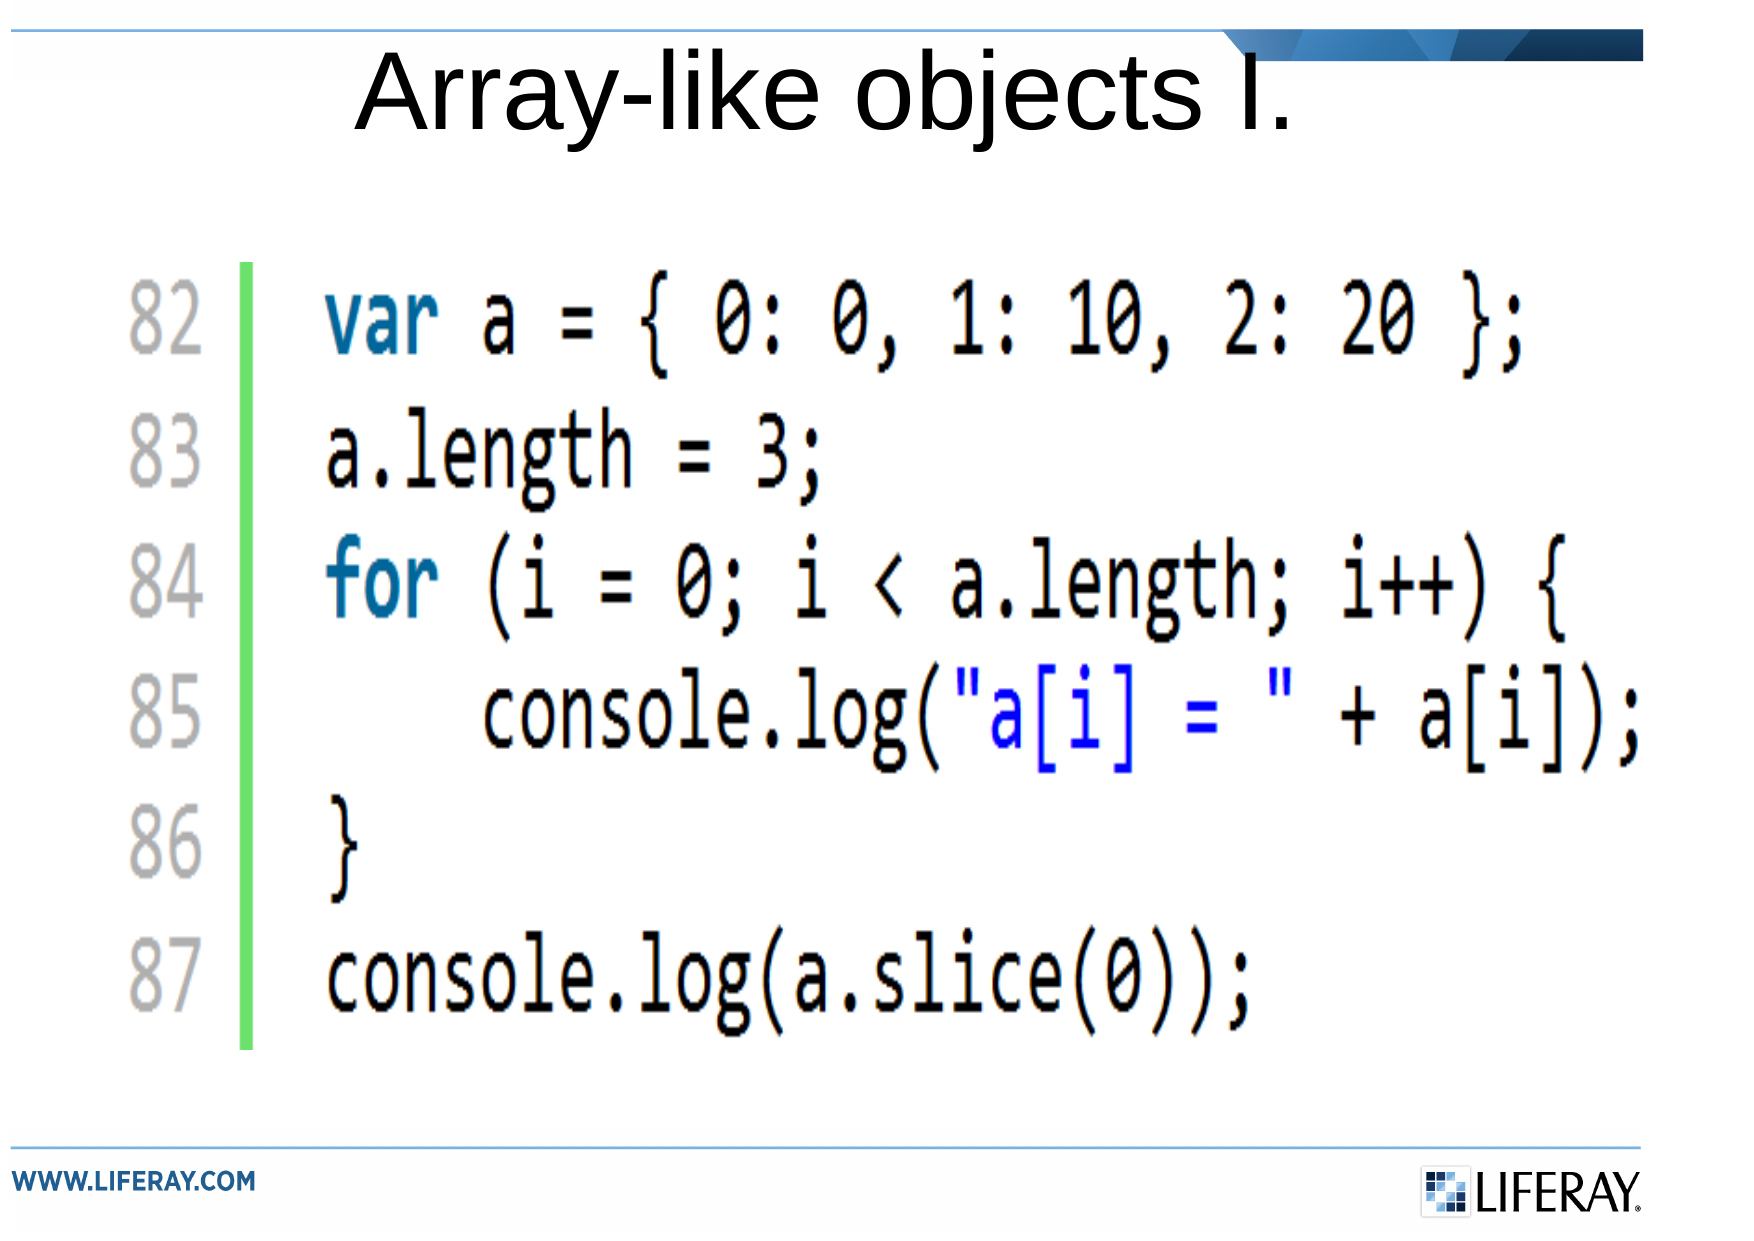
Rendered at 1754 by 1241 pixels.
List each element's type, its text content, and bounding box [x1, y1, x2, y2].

picture [11, 0, 1644, 84]
title Array-like objects I. [82, 28, 1571, 277]
picture [9, 1124, 1642, 1234]
picture [112, 262, 1651, 1051]
